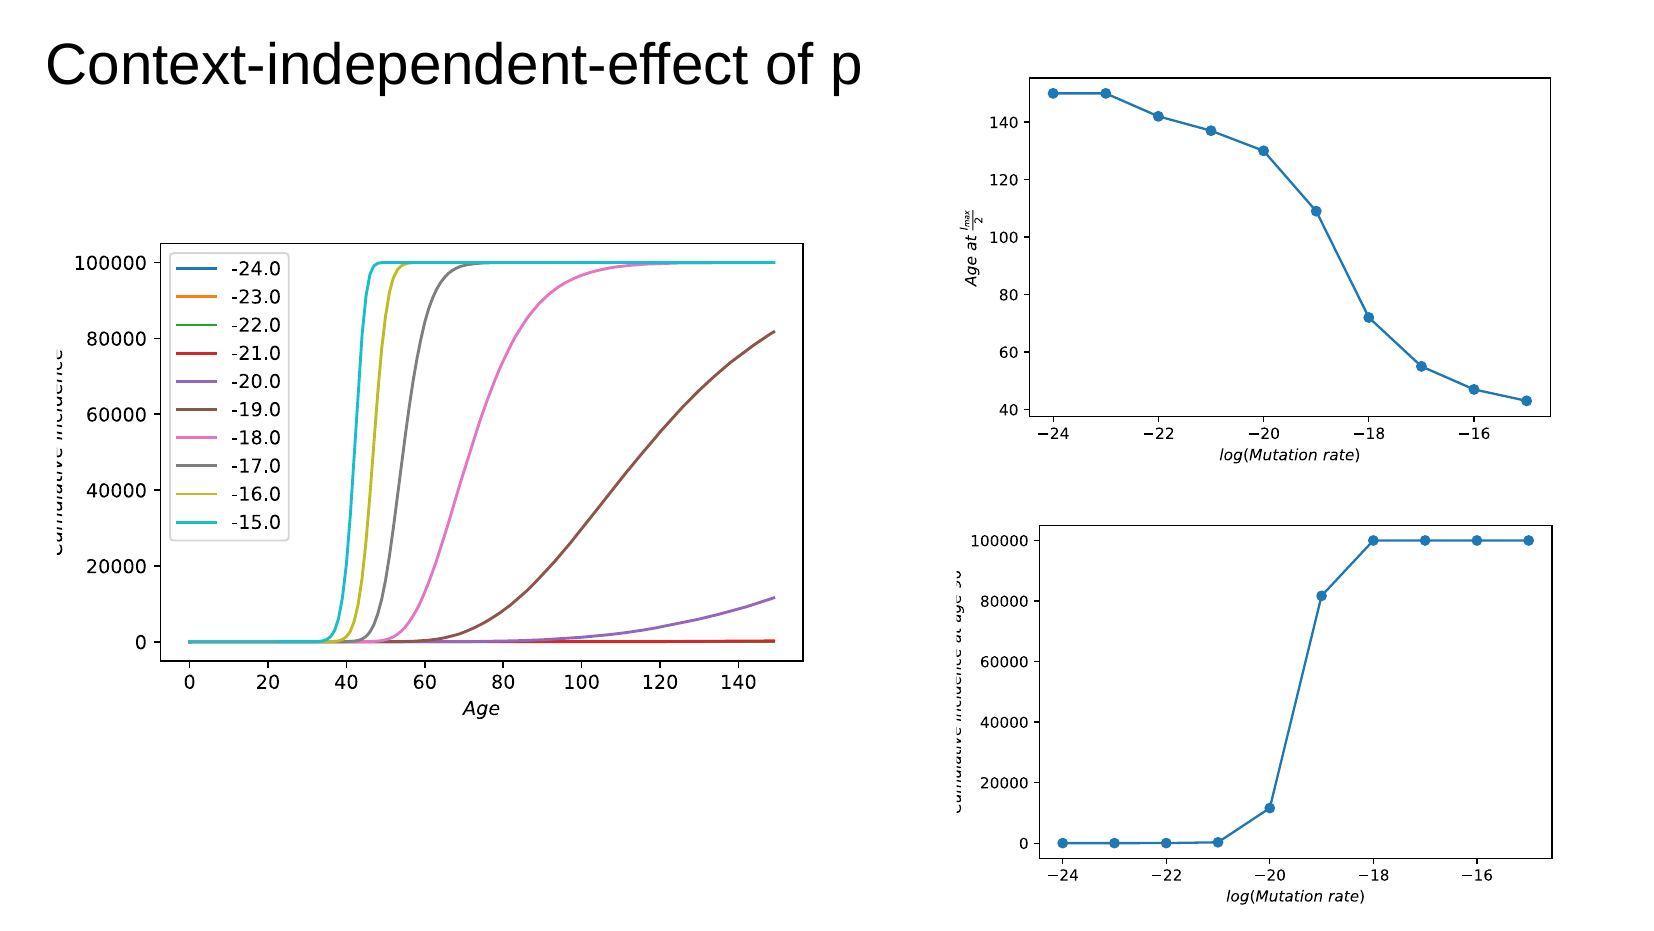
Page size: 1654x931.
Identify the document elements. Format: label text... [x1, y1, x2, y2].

picture [944, 23, 1619, 914]
picture [56, 177, 886, 730]
title Context-independent-effect of p [0, 0, 1075, 142]
